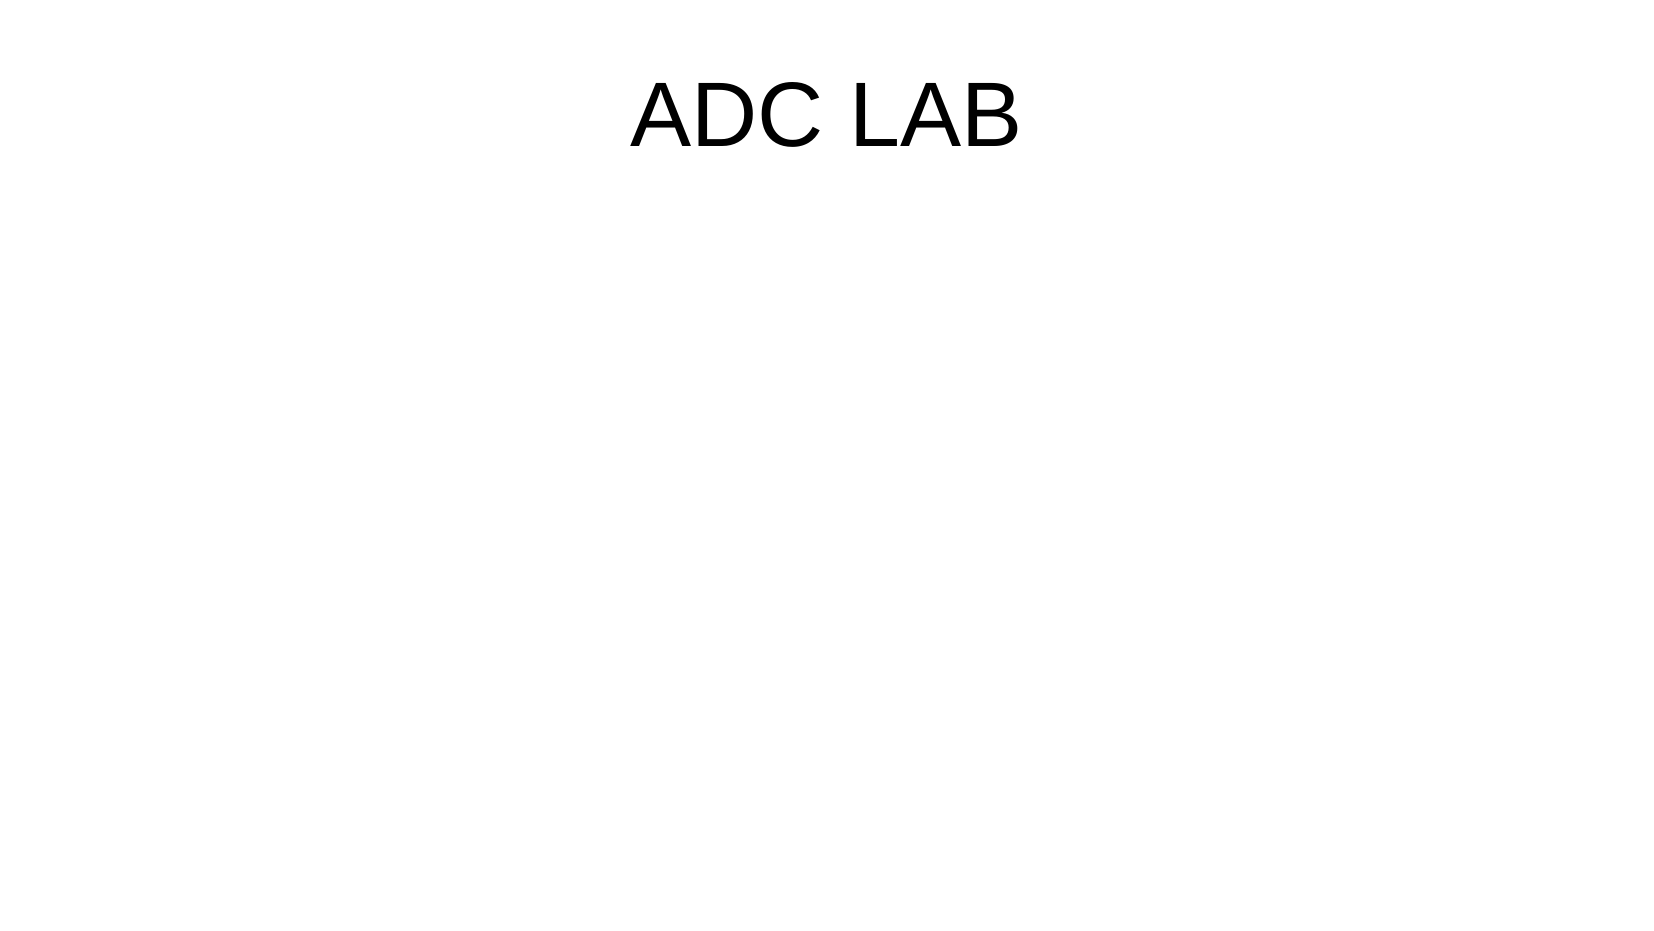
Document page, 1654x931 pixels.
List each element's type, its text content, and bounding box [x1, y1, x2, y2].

title ADC LAB [82, 37, 1571, 193]
